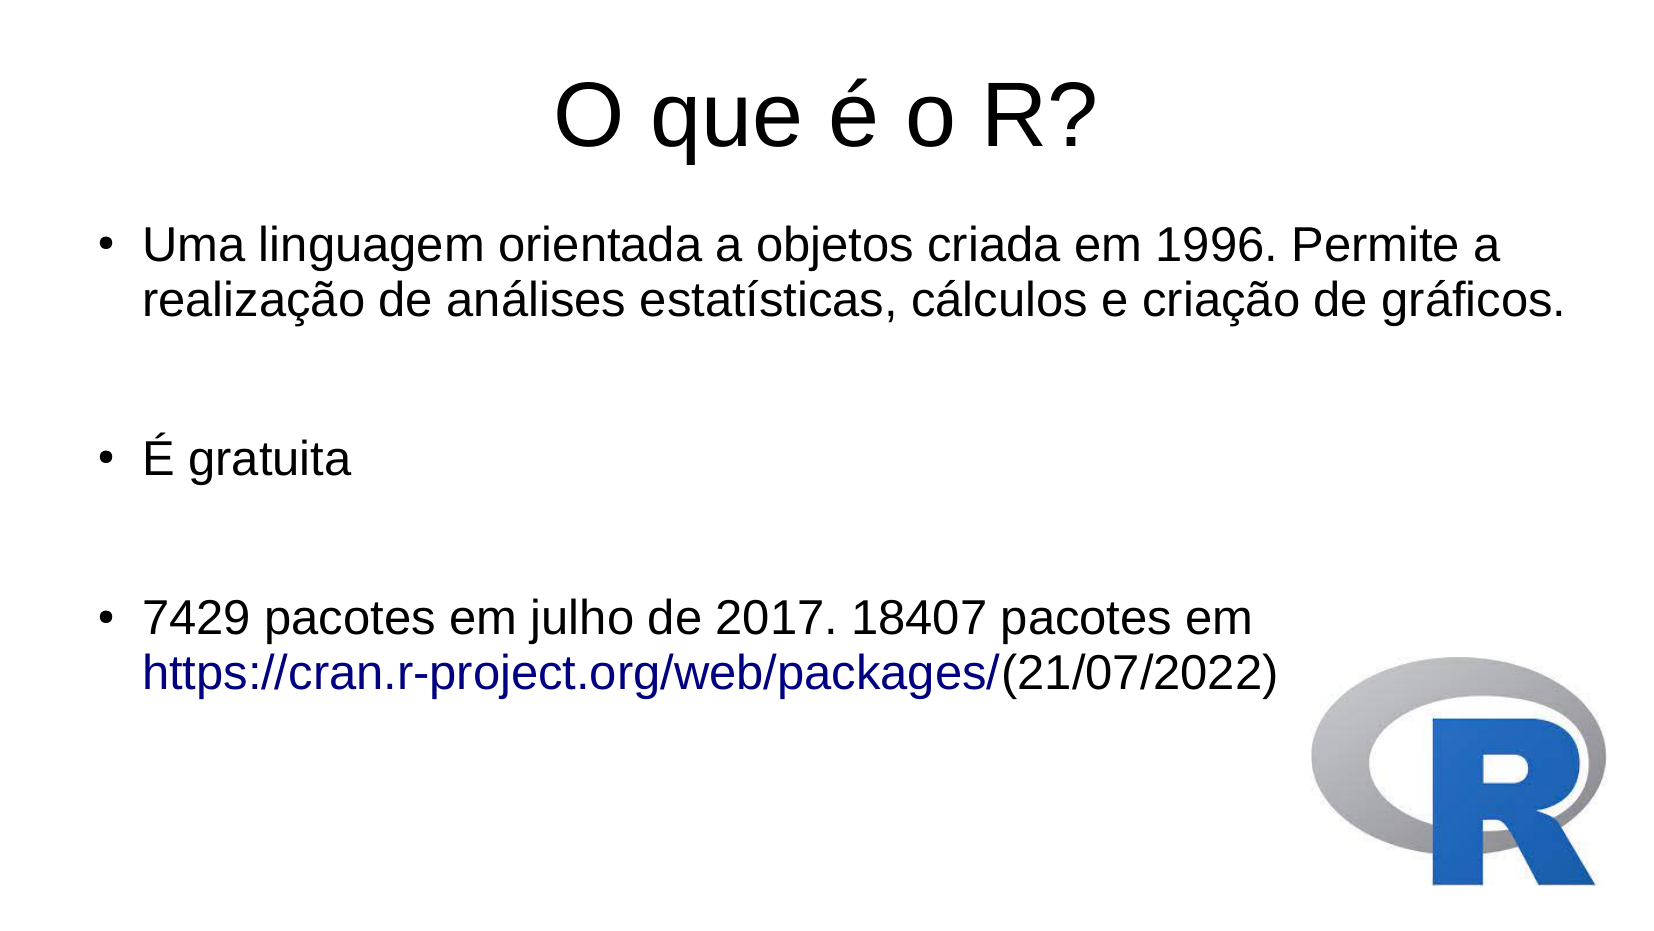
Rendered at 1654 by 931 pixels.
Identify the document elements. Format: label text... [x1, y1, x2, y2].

list Uma linguagem orientada a objetos criada em 1996. Permite a realização de análises estatísticas, cálculos e criação de gráficos. É gratuita 7429 pacotes em julho de 2017. 18407 pacotes em https://cran.r-project.org/web/packages/(21/07/2022) [82, 217, 1571, 758]
title O que é o R? [82, 37, 1571, 193]
picture [1311, 656, 1607, 886]
